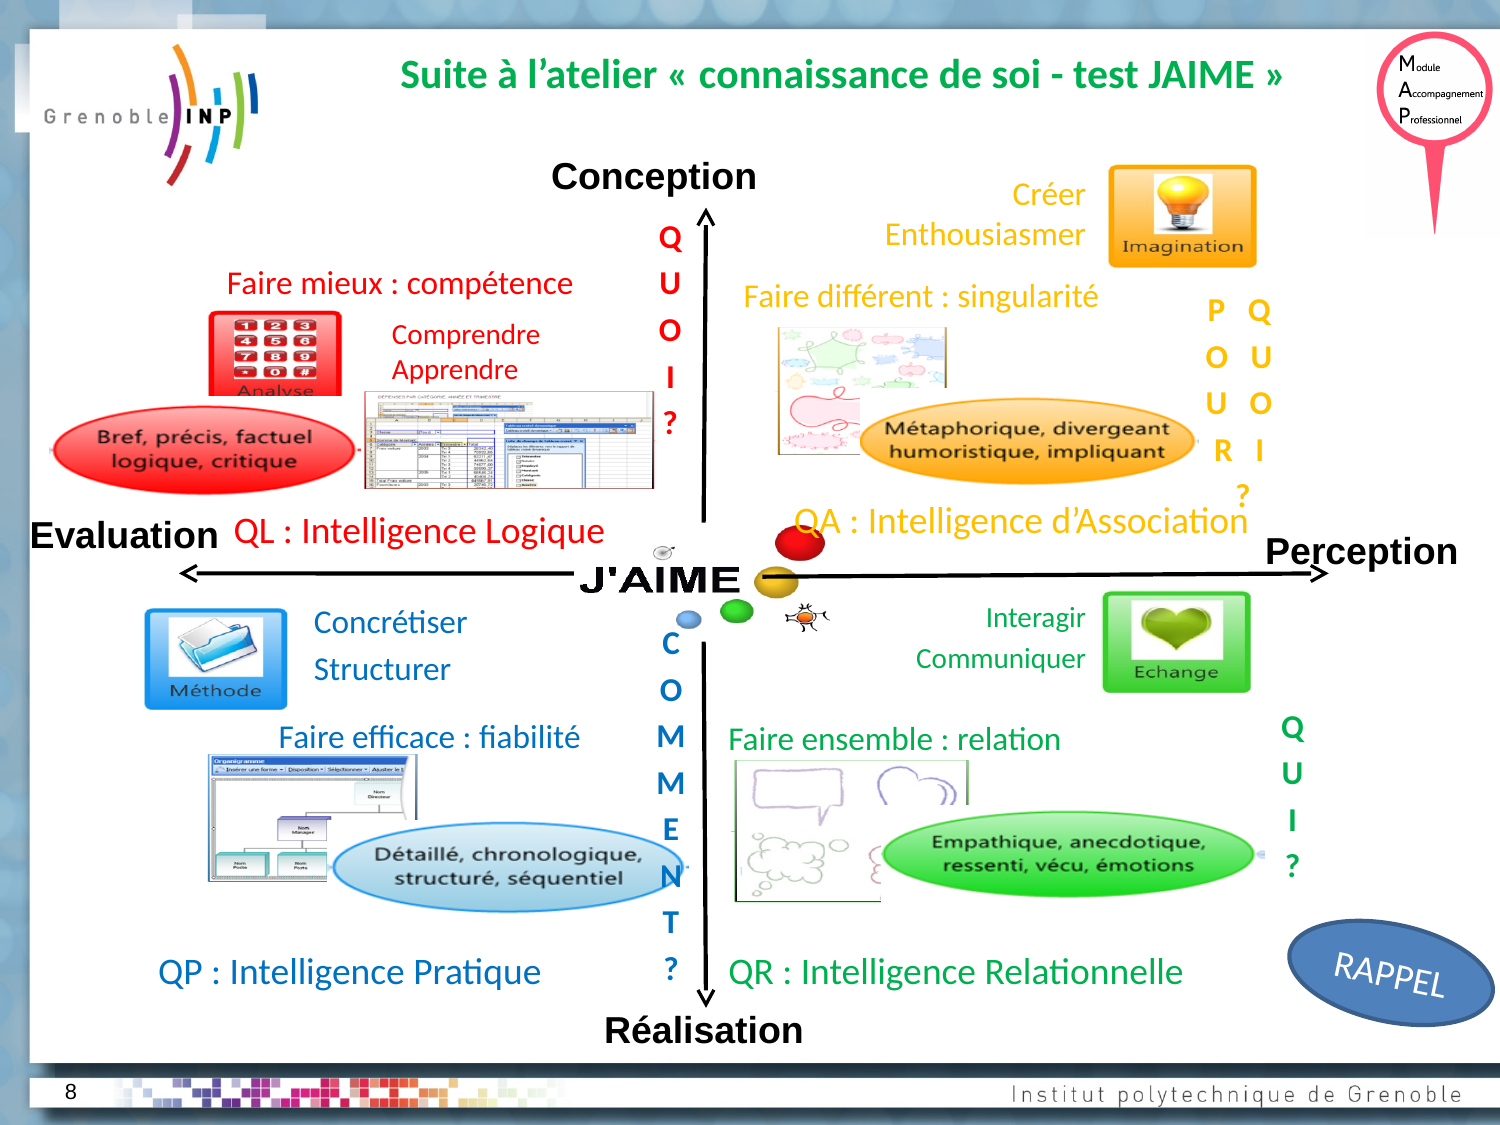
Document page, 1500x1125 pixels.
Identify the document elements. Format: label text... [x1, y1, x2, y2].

text_box QP : Intelligence Pratique [143, 939, 695, 991]
text_box Concrétiser Structurer [298, 593, 550, 693]
text_box Q U I ? [1244, 697, 1341, 749]
text_box C O M M E N T ? [623, 613, 719, 685]
text_box QA : Intelligence d’Association [713, 488, 1265, 540]
text_box RAPPEL [1289, 920, 1493, 1026]
text_box Q U O I ? [622, 207, 719, 259]
text_box Evaluation [14, 503, 235, 564]
picture [0, 0, 1500, 1125]
text_box Suite à l’atelier « connaissance de soi - test JAIME » [242, 30, 1365, 106]
text_box Interagir Communiquer [741, 590, 1102, 676]
text_box Conception [536, 145, 773, 205]
text_box Comprendre Apprendre [376, 327, 601, 385]
text_box Perception [1250, 520, 1474, 581]
text_box Faire différent : singularité [728, 266, 1280, 318]
text_box P Q O U U O R I ? [1182, 280, 1297, 513]
text_box Faire efficace : fiabilité [263, 707, 695, 757]
text_box QR : Intelligence Relationnelle [713, 939, 1265, 991]
text_box QL : Intelligence Logique [218, 498, 682, 547]
text_box Créer Enthousiasmer [741, 165, 1102, 251]
text_box Réalisation [589, 998, 820, 1058]
text_box Faire mieux : compétence [211, 253, 619, 327]
text_box Faire ensemble : relation [713, 709, 1265, 761]
